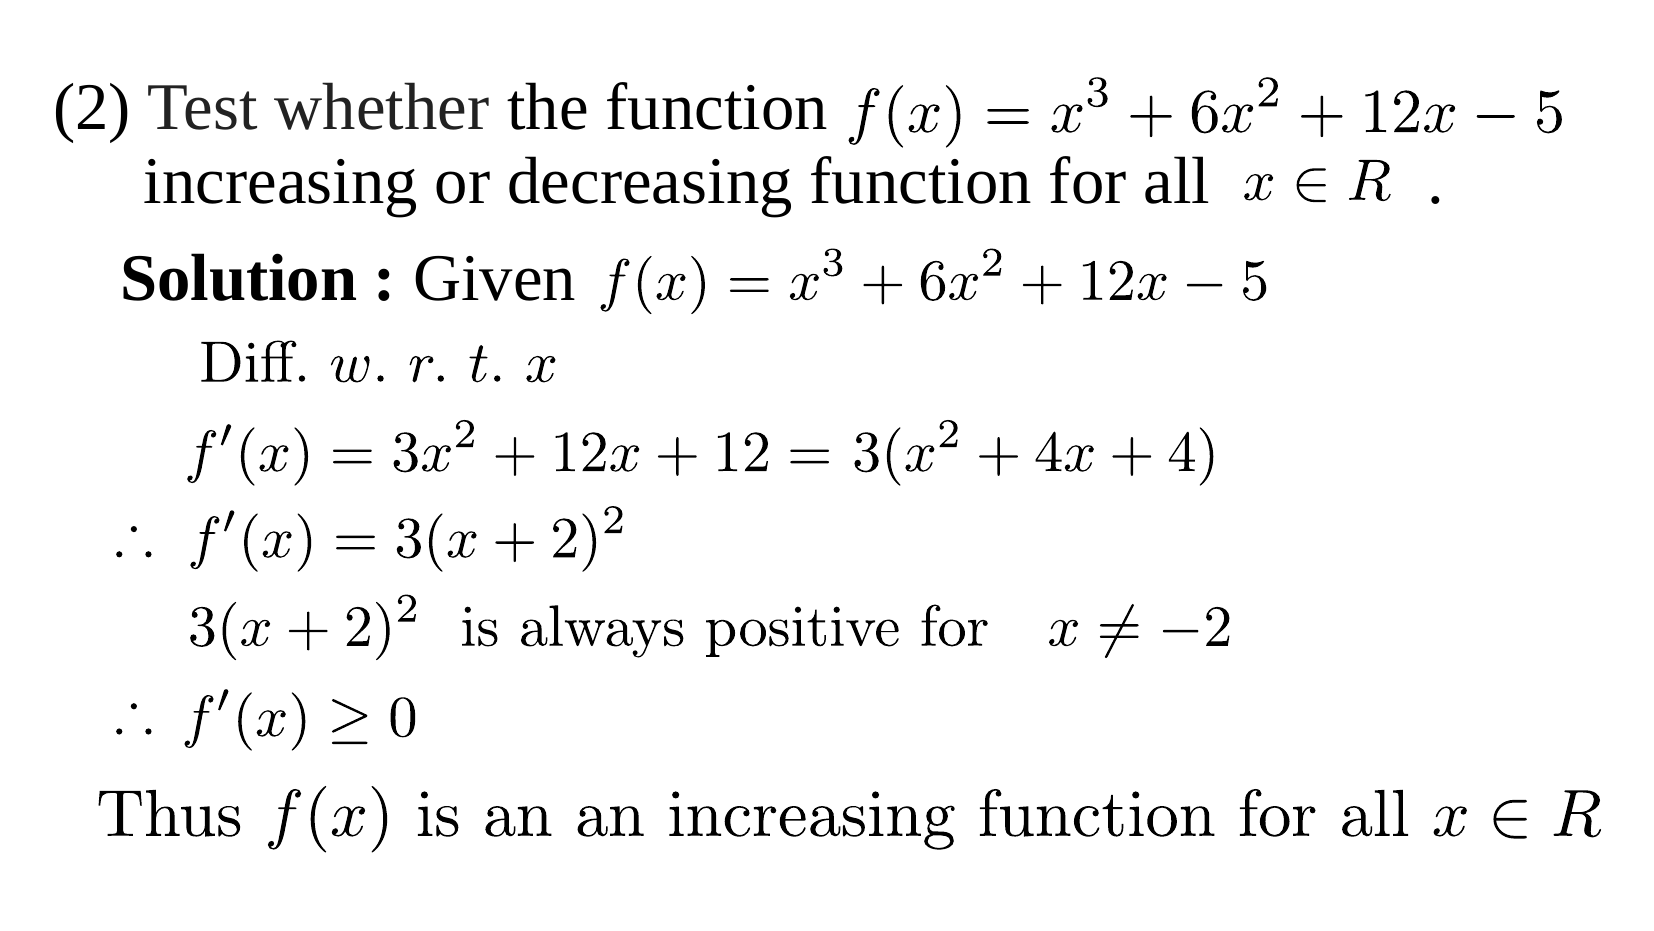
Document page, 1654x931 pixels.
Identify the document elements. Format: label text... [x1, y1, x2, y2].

text_box [854, 419, 1214, 486]
text_box [116, 703, 152, 735]
text_box [184, 689, 416, 751]
text_box [116, 526, 152, 558]
text_box [190, 594, 1230, 661]
text_box [848, 77, 1562, 148]
text_box [98, 785, 1602, 853]
text_box [600, 248, 1267, 315]
text_box [187, 419, 830, 486]
text_box [190, 506, 623, 572]
text_box [1244, 159, 1391, 203]
text_box [201, 340, 556, 383]
title (2) Test whether the function increasing or decreasing function for all . Solution : Given [53, 37, 1601, 886]
